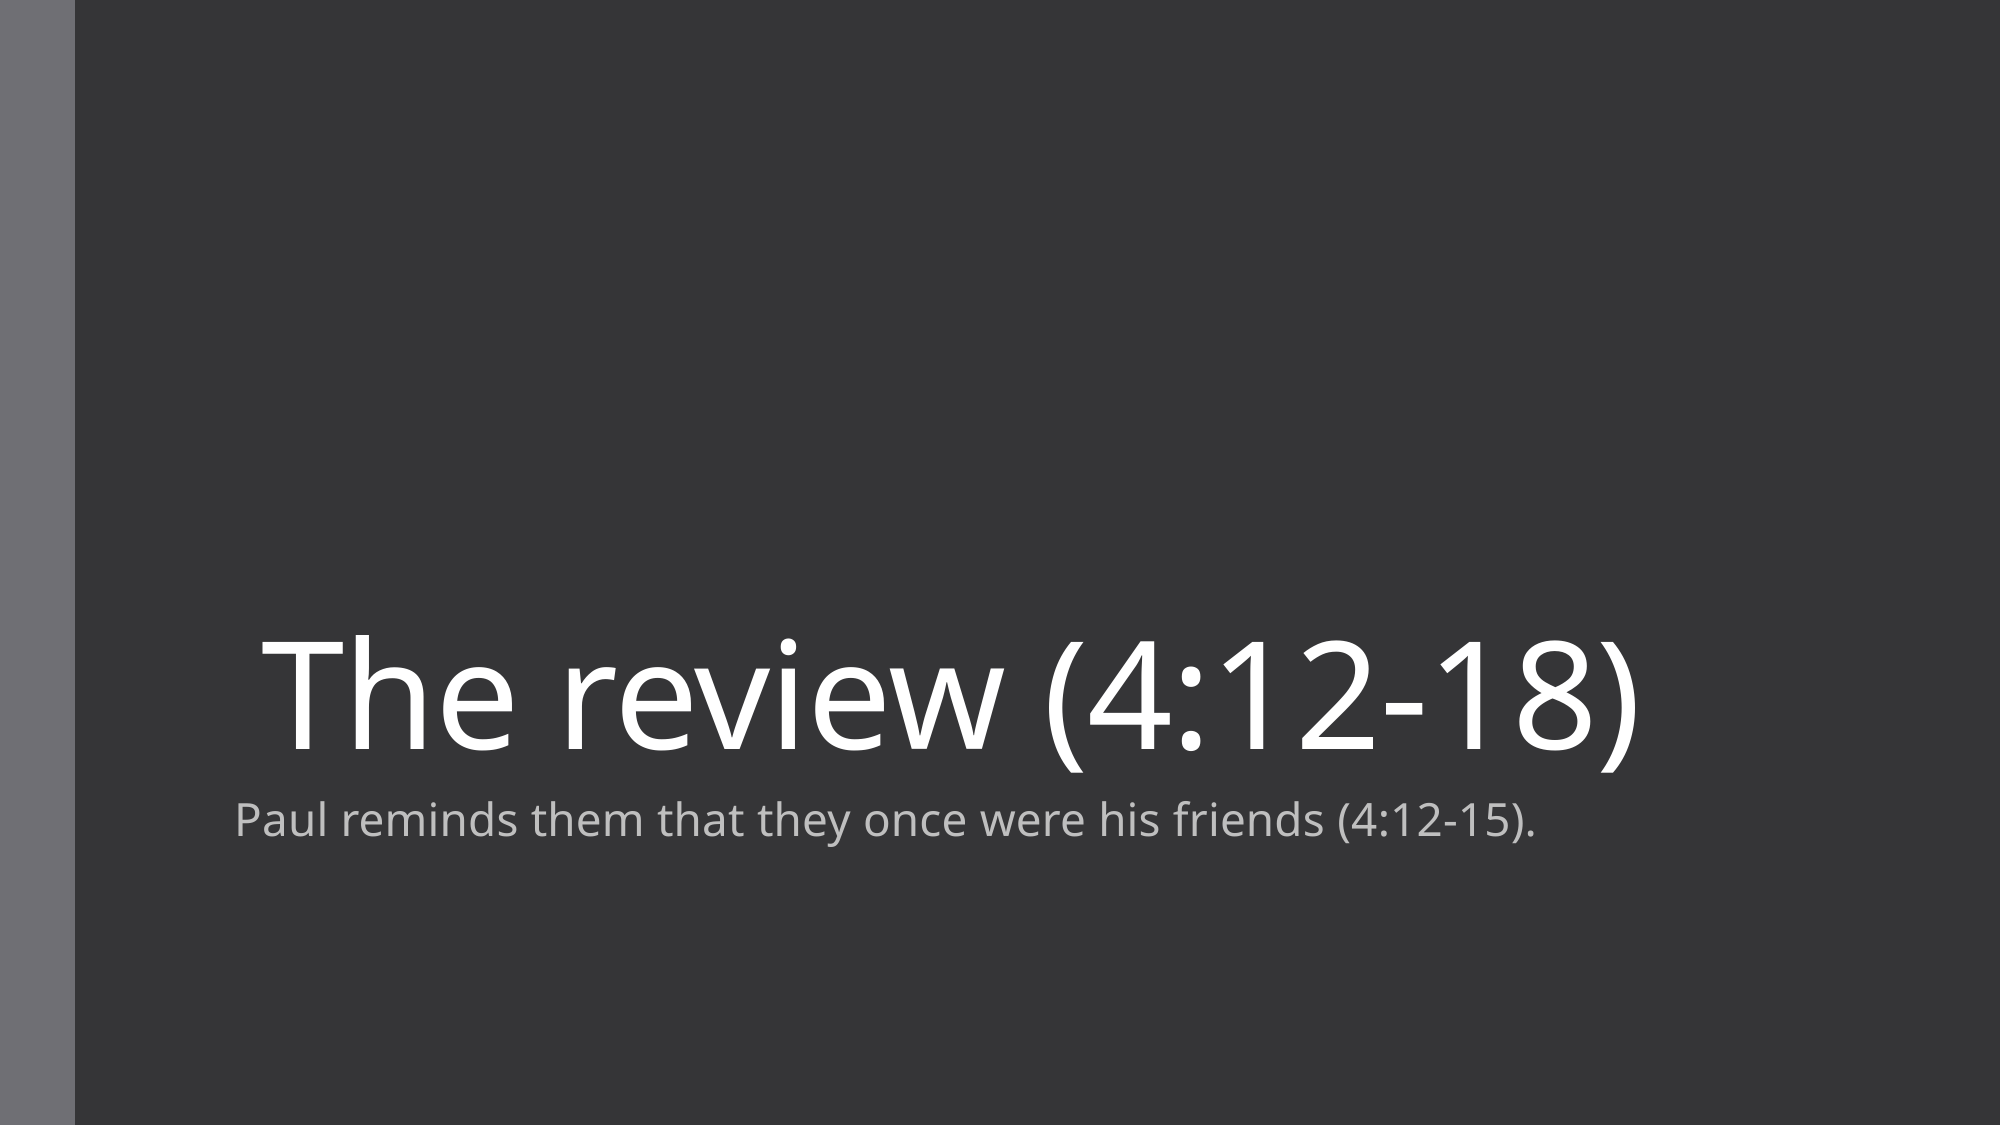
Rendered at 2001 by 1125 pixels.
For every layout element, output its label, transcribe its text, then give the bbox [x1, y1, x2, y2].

subtitle Paul reminds them that they once were his friends (4:12-15). [206, 787, 1752, 1066]
title The review (4:12-18) [206, 124, 1752, 787]
